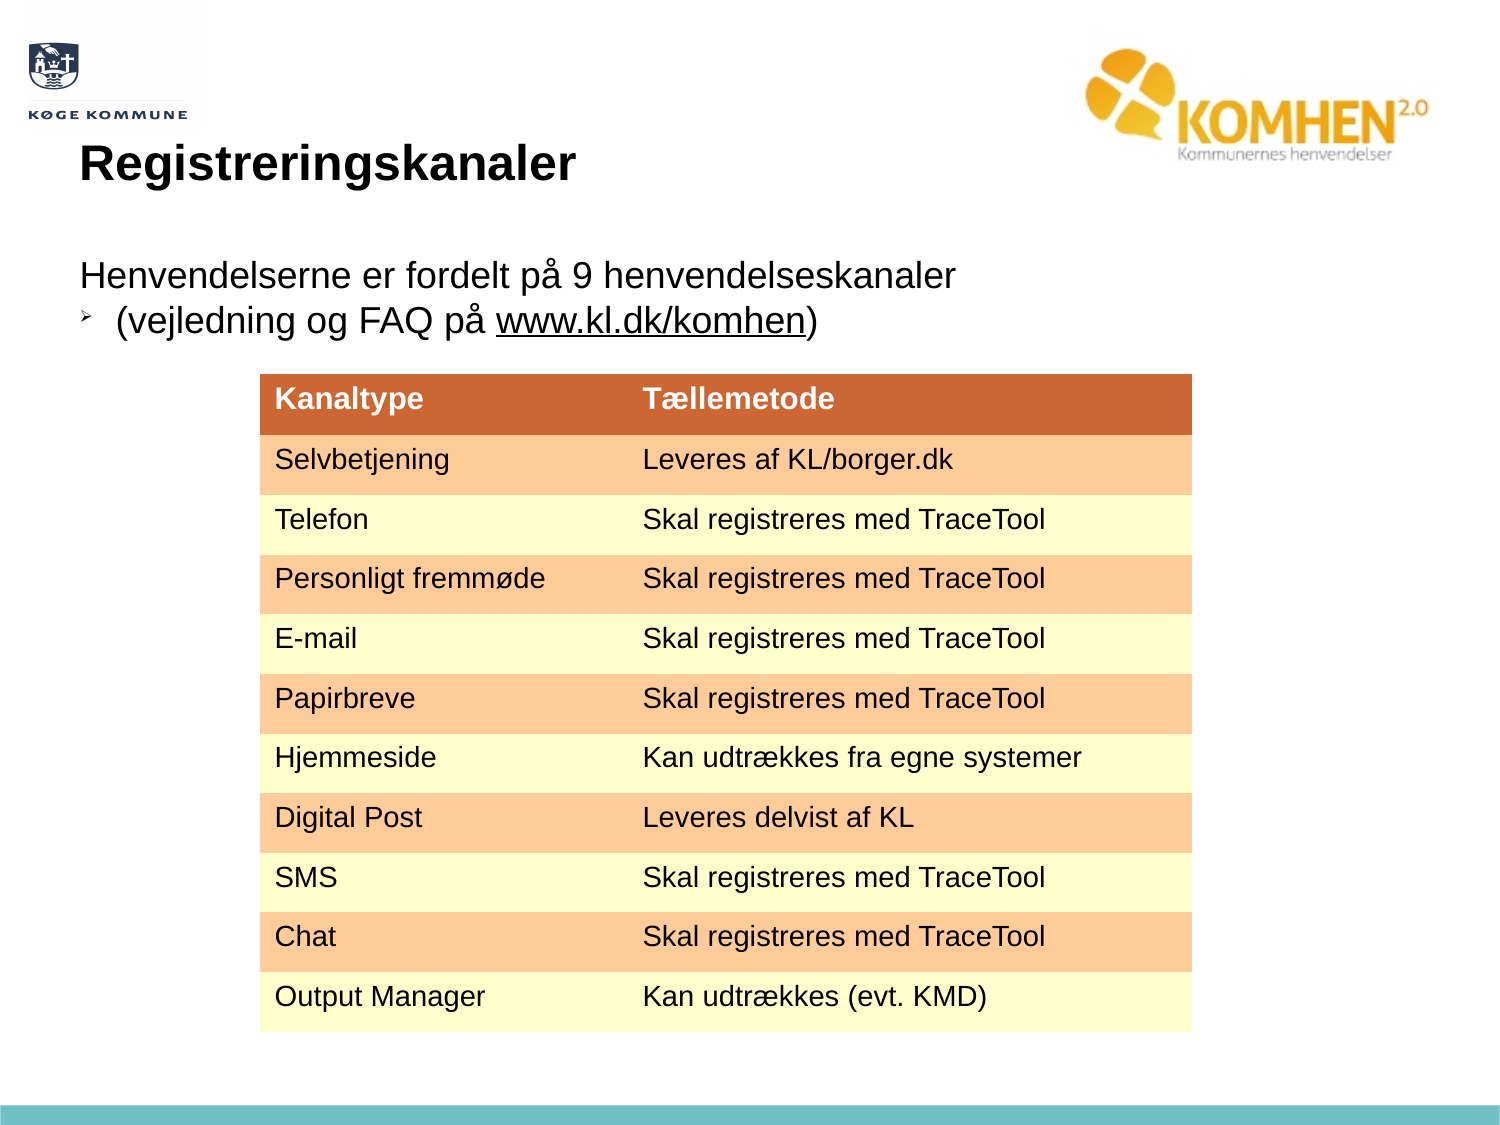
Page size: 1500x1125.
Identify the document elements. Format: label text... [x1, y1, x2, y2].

table_header Tællemetode [628, 374, 1192, 435]
table_cell Digital Post [260, 793, 628, 853]
table_cell Papirbreve [260, 674, 628, 734]
table_cell Skal registreres med TraceTool [628, 614, 1192, 674]
text_box Registreringskanaler [64, 66, 1447, 255]
table_cell Kan udtrækkes (evt. KMD) [628, 972, 1192, 1032]
table_cell Personligt fremmøde [260, 555, 628, 614]
table_cell Skal registreres med TraceTool [628, 555, 1192, 614]
text_box [0, 1105, 1500, 1125]
table_cell Kan udtrækkes fra egne systemer [628, 734, 1192, 793]
table_cell Skal registreres med TraceTool [628, 853, 1192, 912]
table_header Kanaltype [260, 374, 628, 435]
table_cell SMS [260, 853, 628, 912]
table_cell Hjemmeside [260, 734, 628, 793]
table_cell Skal registreres med TraceTool [628, 912, 1192, 972]
table_cell Telefon [260, 495, 628, 555]
table_cell Output Manager [260, 972, 628, 1032]
text_box Henvendelserne er fordelt på 9 henvendelseskanaler (vejledning og FAQ på www.kl.dk/komhen) [64, 243, 1400, 923]
table_cell Skal registreres med TraceTool [628, 674, 1192, 734]
table_cell Leveres delvist af KL [628, 793, 1192, 853]
table_cell Chat [260, 912, 628, 972]
table_cell Skal registreres med TraceTool [628, 495, 1192, 555]
picture [1069, 30, 1440, 186]
picture [29, 0, 202, 130]
table_cell E-mail [260, 614, 628, 674]
table_cell Selvbetjening [260, 435, 628, 495]
table_cell Leveres af KL/borger.dk [628, 435, 1192, 495]
